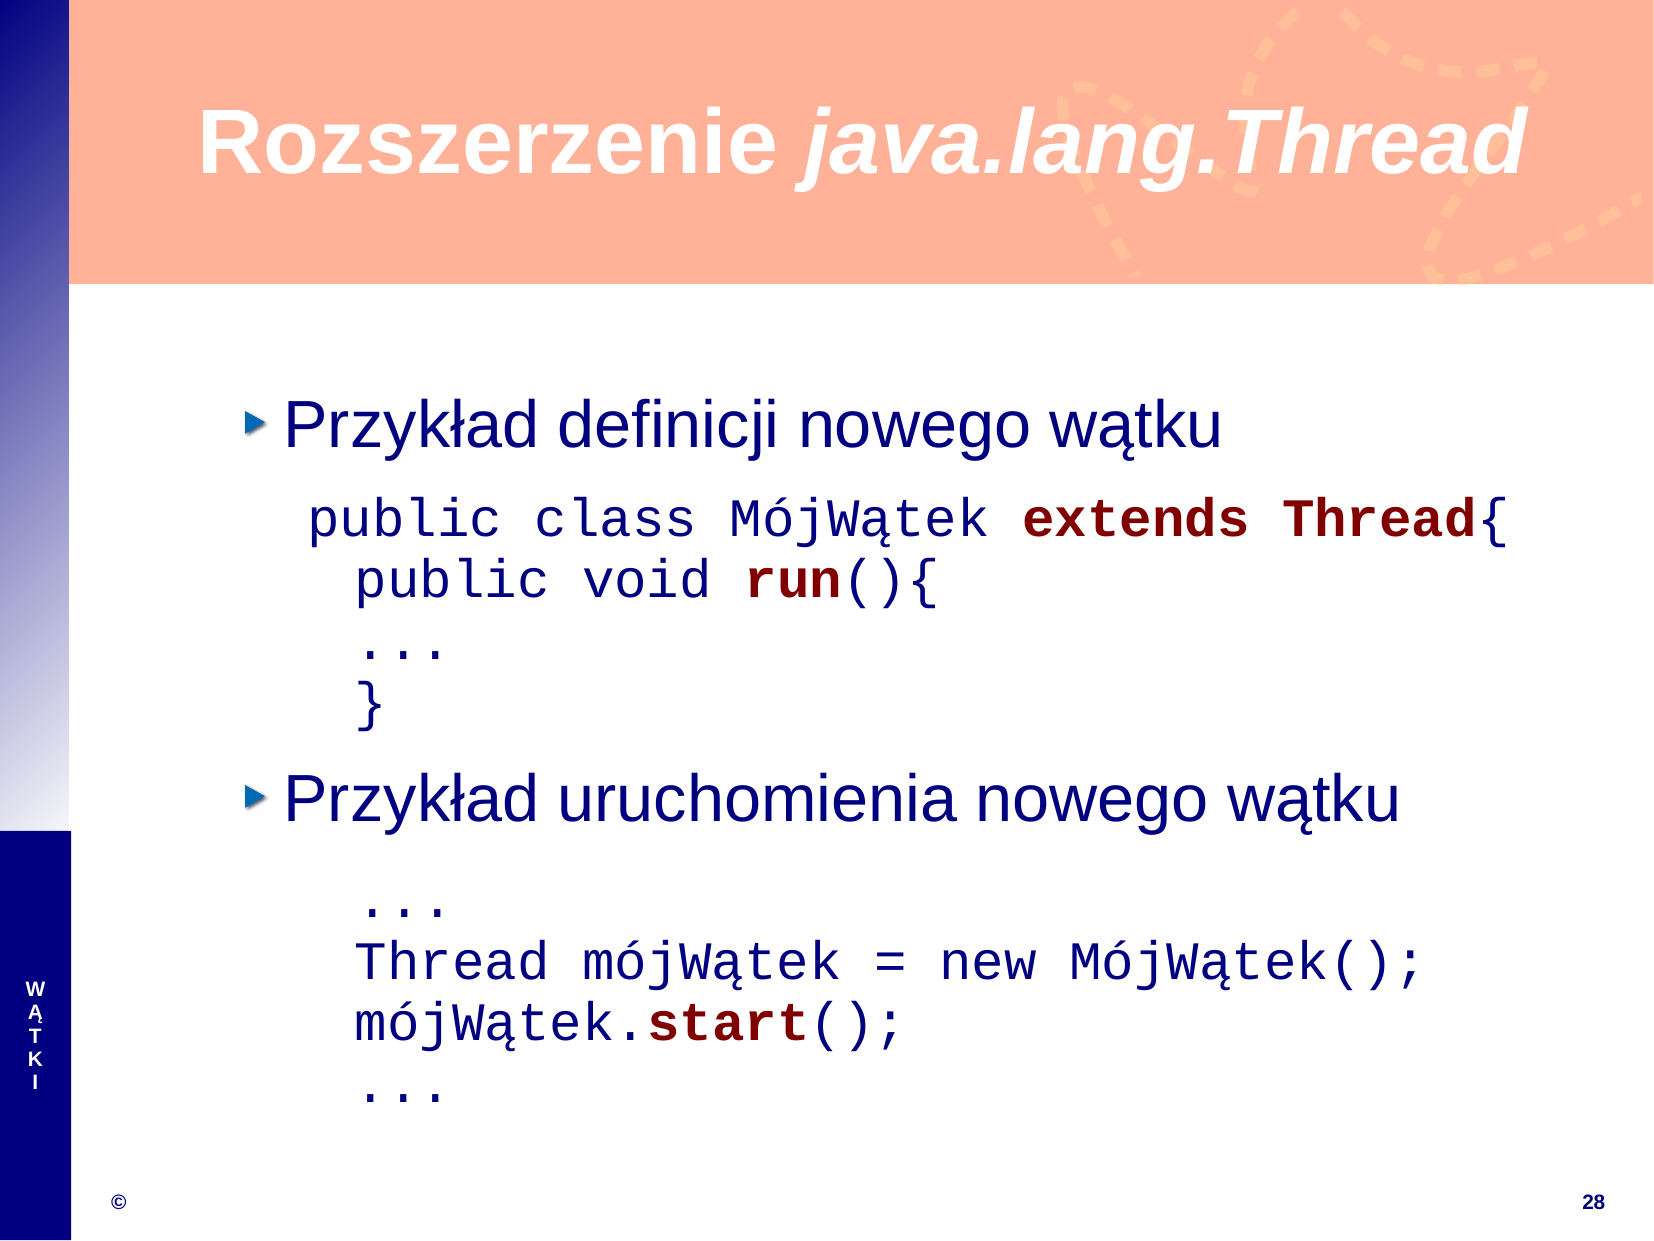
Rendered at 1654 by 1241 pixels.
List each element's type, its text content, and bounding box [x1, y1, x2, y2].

list Przykład definicji nowego wątku public class MójWątek extends Thread{ public void run(){ ... } Przykład uruchomienia nowego wątku ... Thread mójWątek = new MójWątek(); mójWątek.start(); ... [212, 386, 1514, 1103]
text_box W Ą T K I [0, 830, 71, 1241]
title Rozszerzenie java.lang.Thread [72, 37, 1654, 246]
